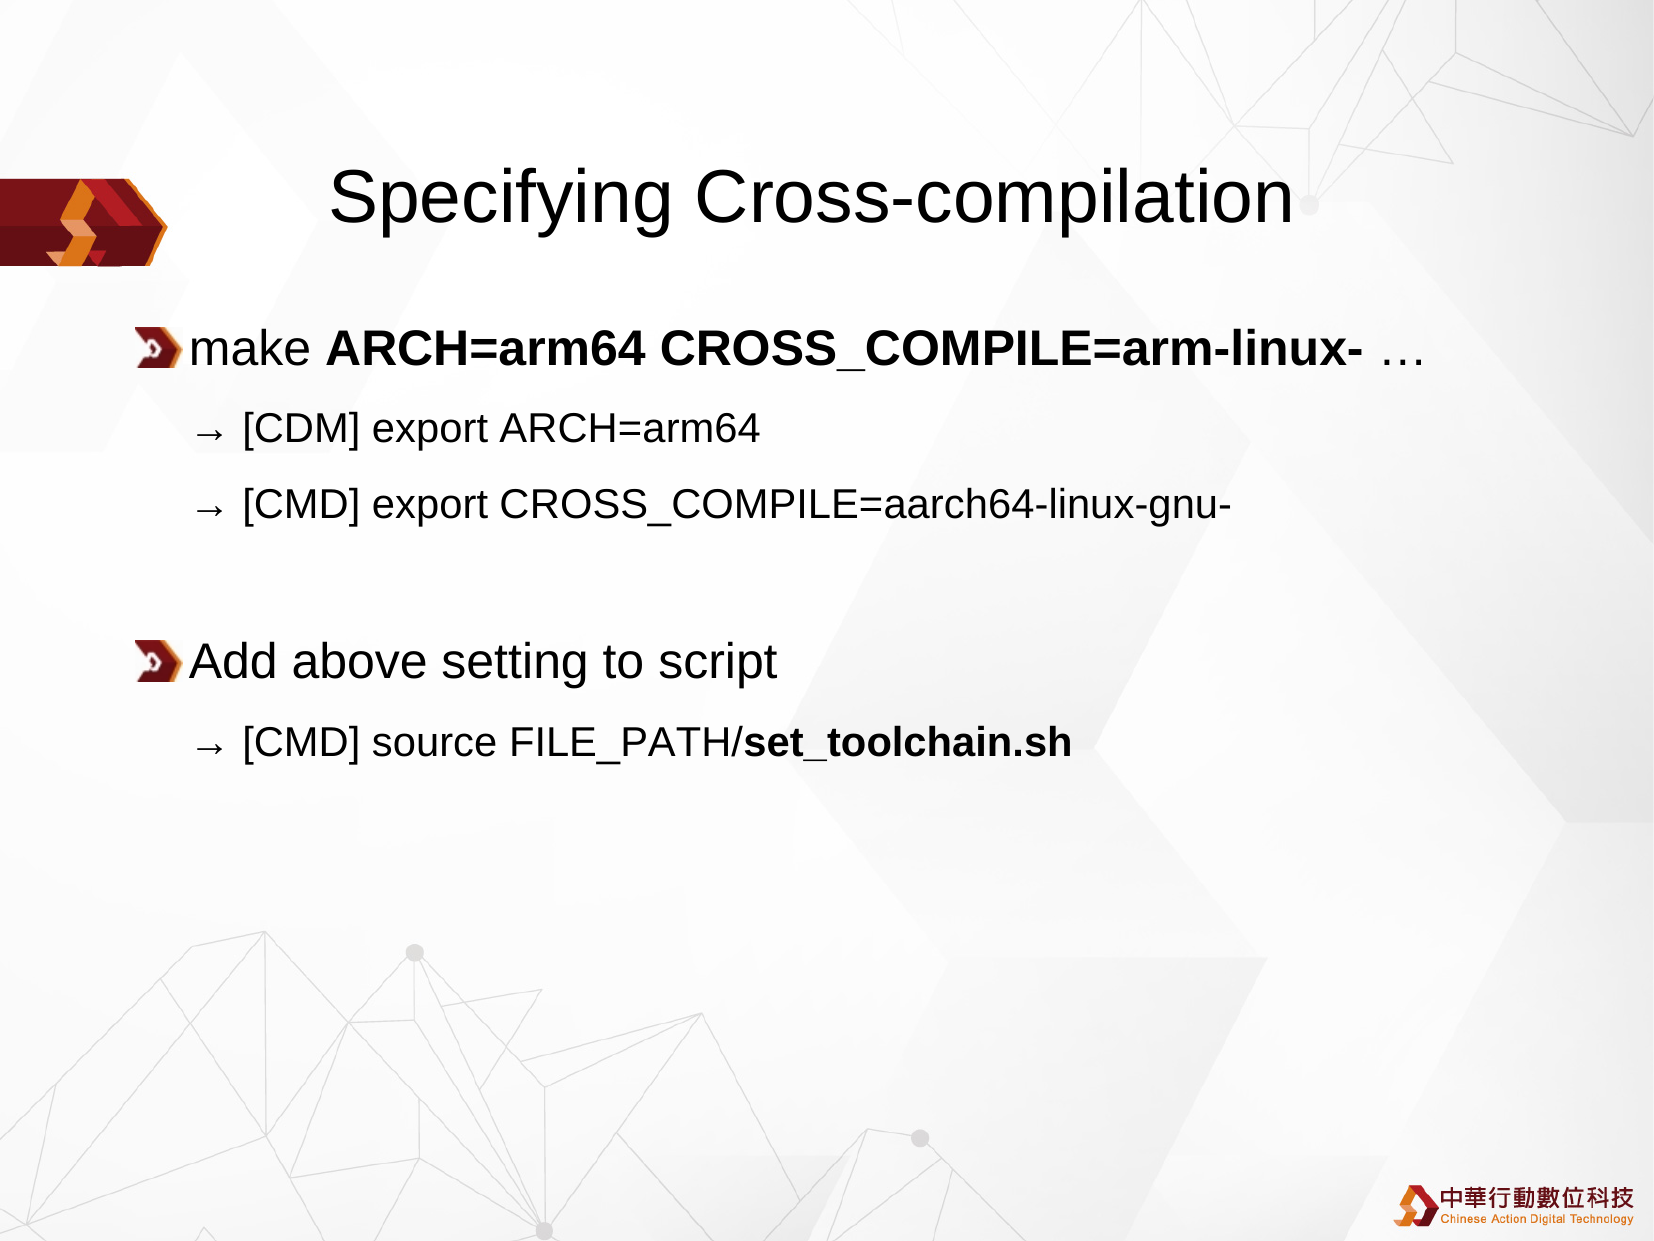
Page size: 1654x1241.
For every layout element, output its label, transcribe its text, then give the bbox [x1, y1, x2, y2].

picture [0, 0, 1654, 1241]
title Specifying Cross-compilation [118, 112, 1506, 281]
list make ARCH=arm64 CROSS_COMPILE=arm-linux- … → [CDM] export ARCH=arm64 → [CMD] export CROSS_COMPILE=aarch64-linux-gnu- Add above setting to script → [CMD] source FILE_PATH/set_toolchain.sh [118, 319, 1571, 1040]
